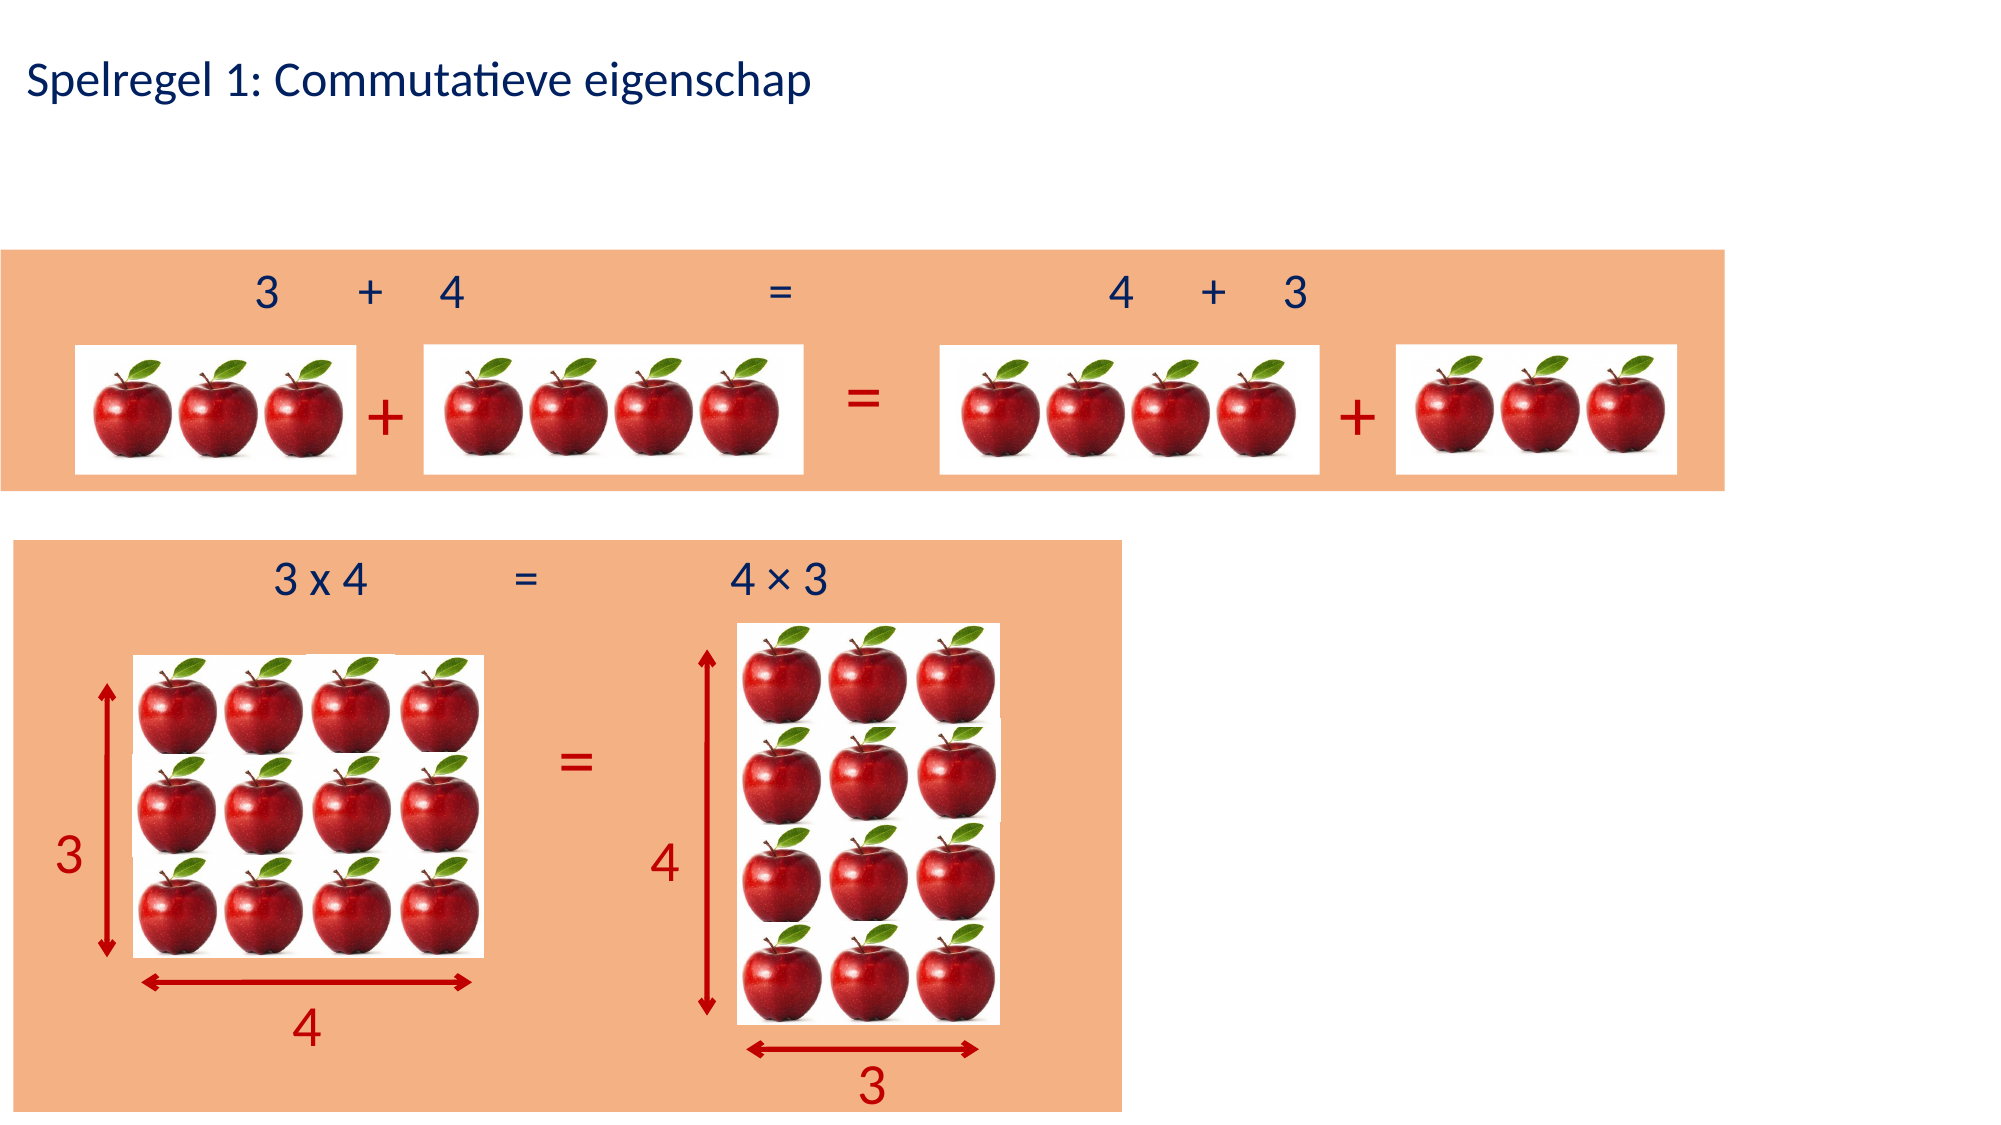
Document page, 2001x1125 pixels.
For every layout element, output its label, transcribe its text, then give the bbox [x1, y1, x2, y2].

text_box 4 [636, 815, 695, 901]
text_box = [544, 703, 612, 809]
text_box 3 x 4 = 4 × 3 [258, 537, 1000, 613]
text_box + [1324, 358, 1388, 464]
text_box Spelregel 1: Commutatieve eigenschap [11, 38, 967, 114]
text_box 3 [842, 1039, 901, 1046]
text_box 3 + 4 = 4 + 3 [239, 251, 1563, 327]
picture [956, 357, 1301, 460]
text_box 3 [842, 1052, 901, 1124]
text_box + [353, 358, 417, 464]
picture [1410, 353, 1670, 456]
picture [439, 355, 784, 459]
text_box 3 [40, 807, 99, 893]
text_box [0, 249, 1725, 492]
picture [88, 357, 348, 461]
picture [737, 623, 1001, 1025]
text_box 4 [278, 985, 337, 1066]
text_box = [830, 340, 911, 446]
text_box [13, 540, 1122, 1112]
picture [132, 654, 484, 958]
